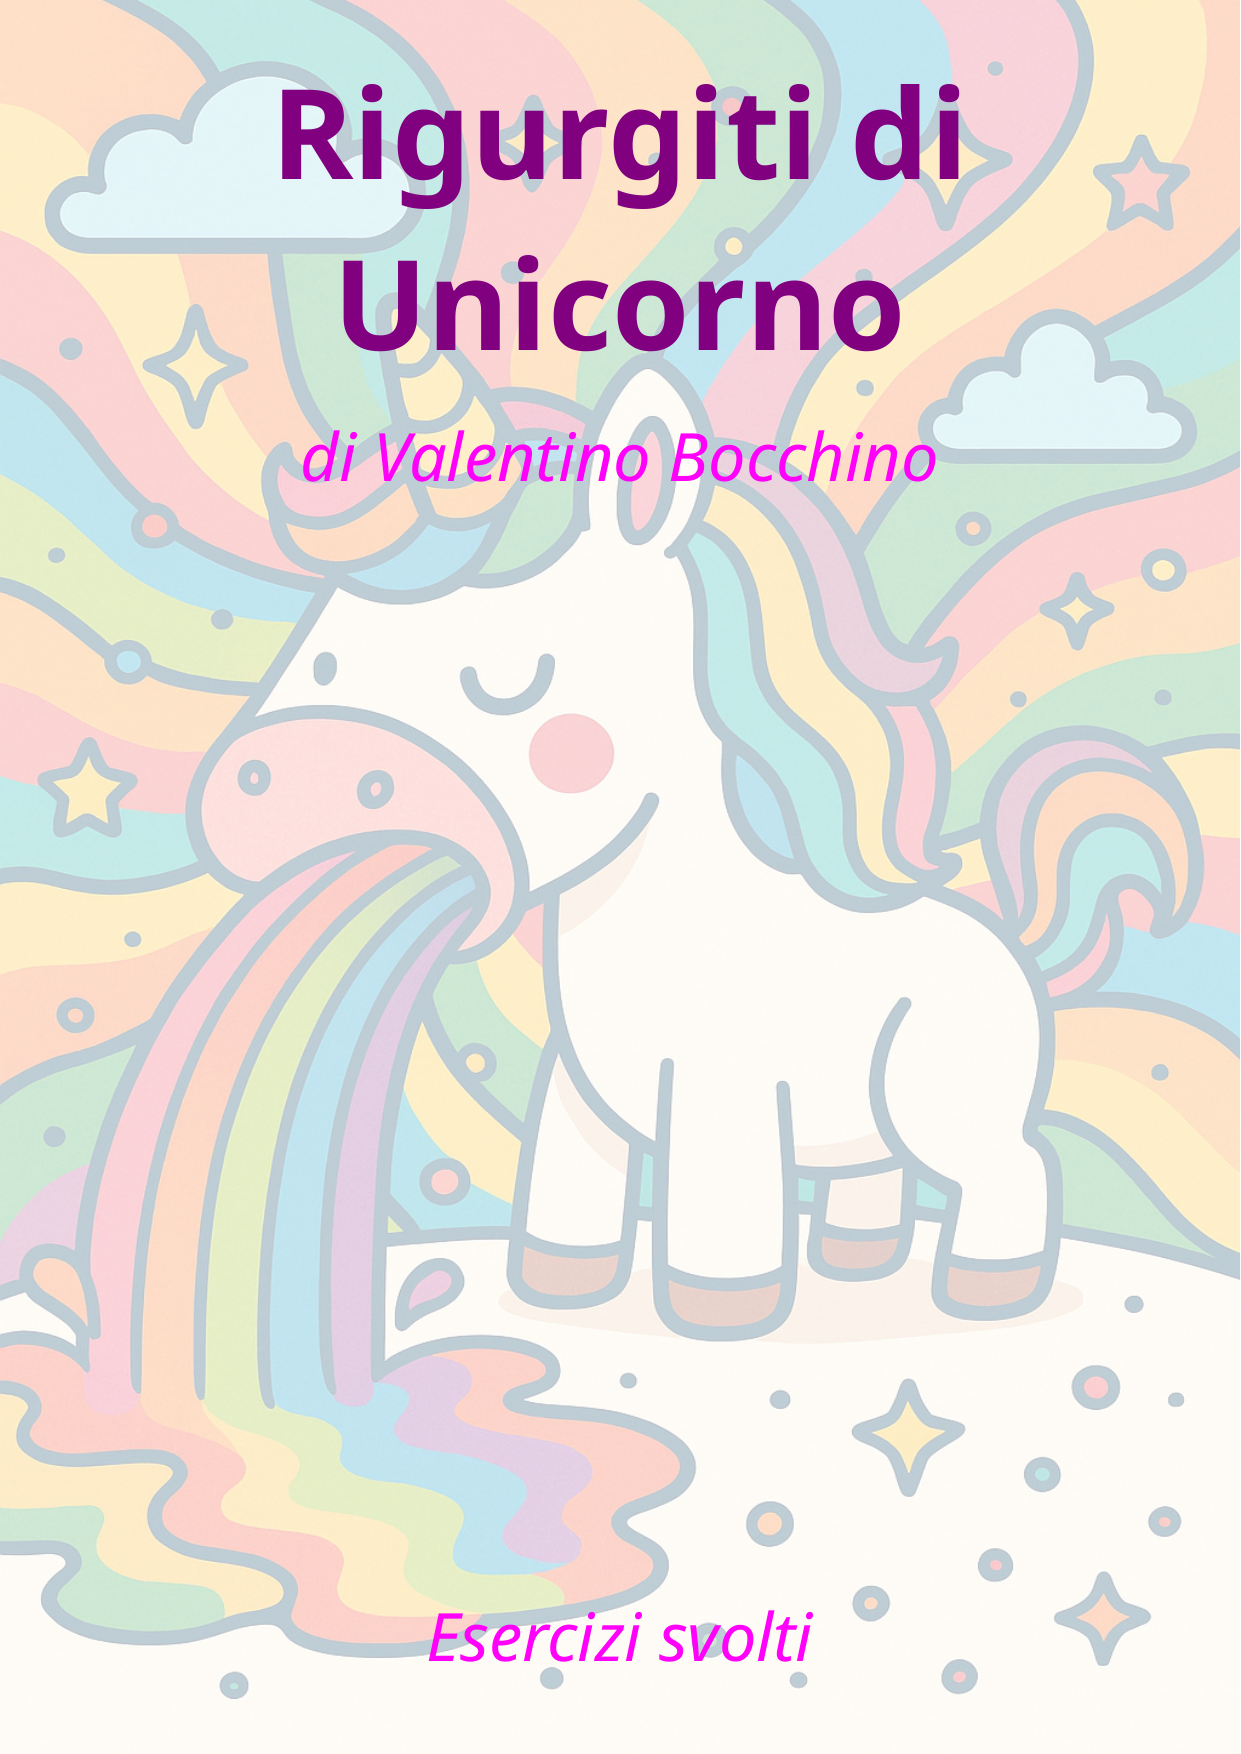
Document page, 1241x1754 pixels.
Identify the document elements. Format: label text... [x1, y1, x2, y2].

title Rigurgiti di Unicorno [62, 69, 1179, 363]
subtitle di Valentino Bocchino Esercizi svolti [62, 410, 1179, 1529]
